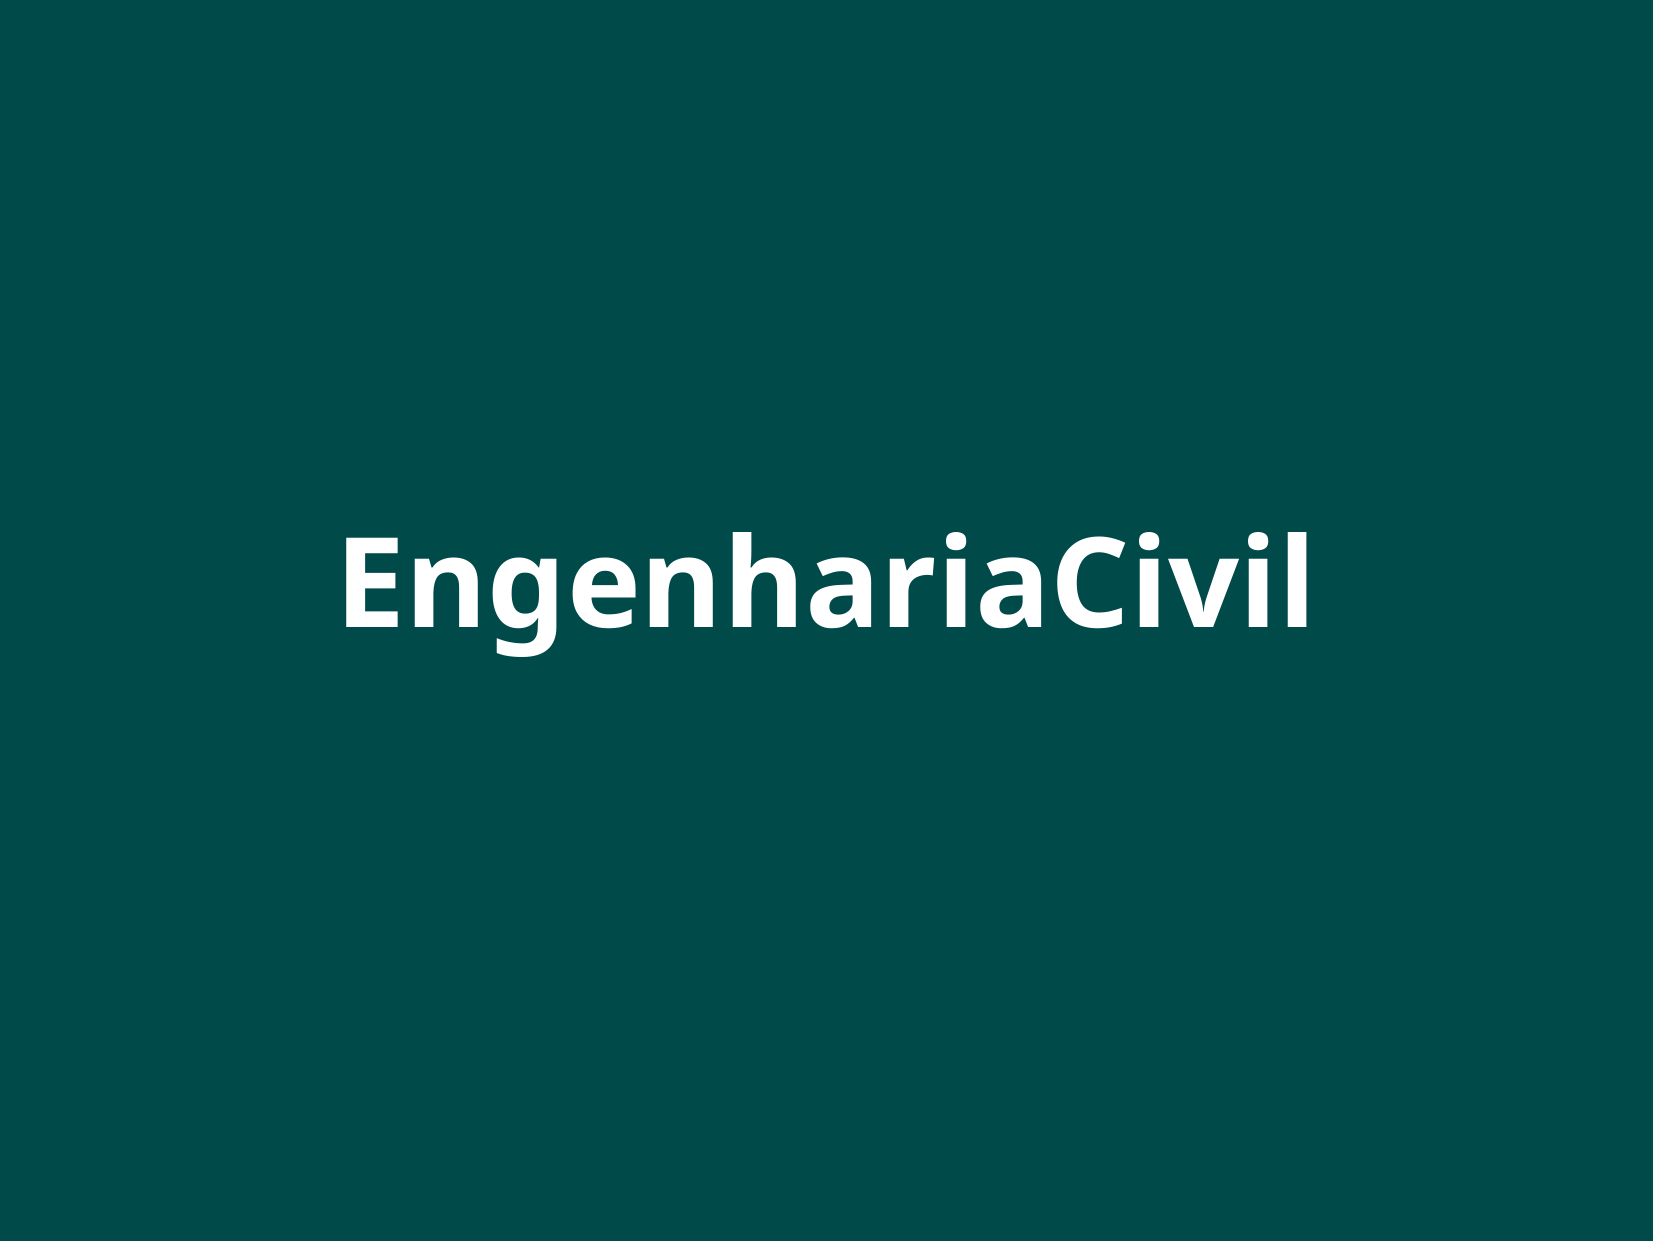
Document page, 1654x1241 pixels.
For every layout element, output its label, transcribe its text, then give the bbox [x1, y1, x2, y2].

subtitle EngenhariaCivil [82, 56, 1571, 1102]
